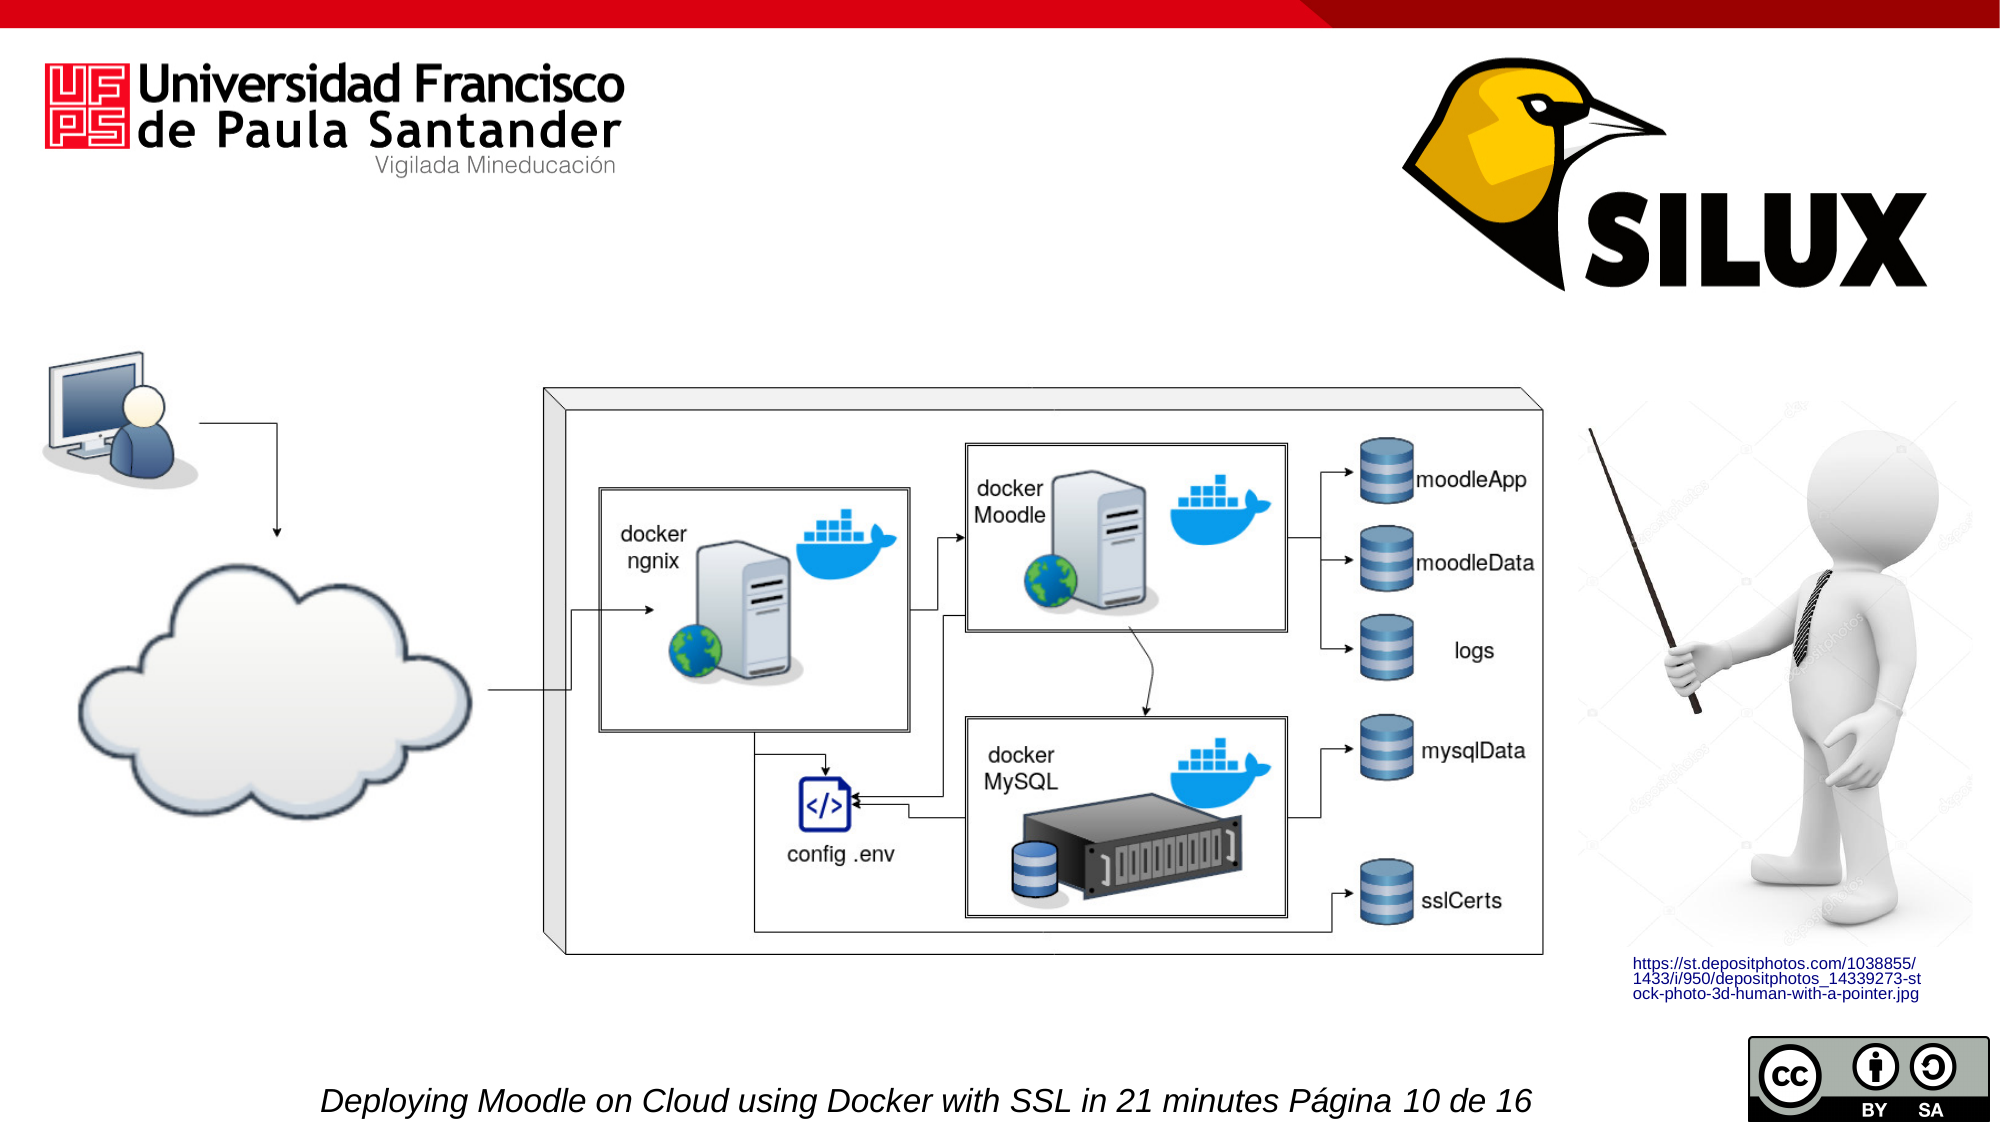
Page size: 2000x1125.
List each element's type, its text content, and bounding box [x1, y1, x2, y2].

picture [0, 0, 2000, 1125]
text_box https://st.depositphotos.com/1038855/1433/i/950/depositphotos_14339273-stock-photo-3d-human-with-a-pointer.jpg [1618, 946, 1938, 1000]
text_box Deploying Moodle on Cloud using Docker with SSL in 21 minutes Página <número> de 16 [305, 1074, 1695, 1125]
